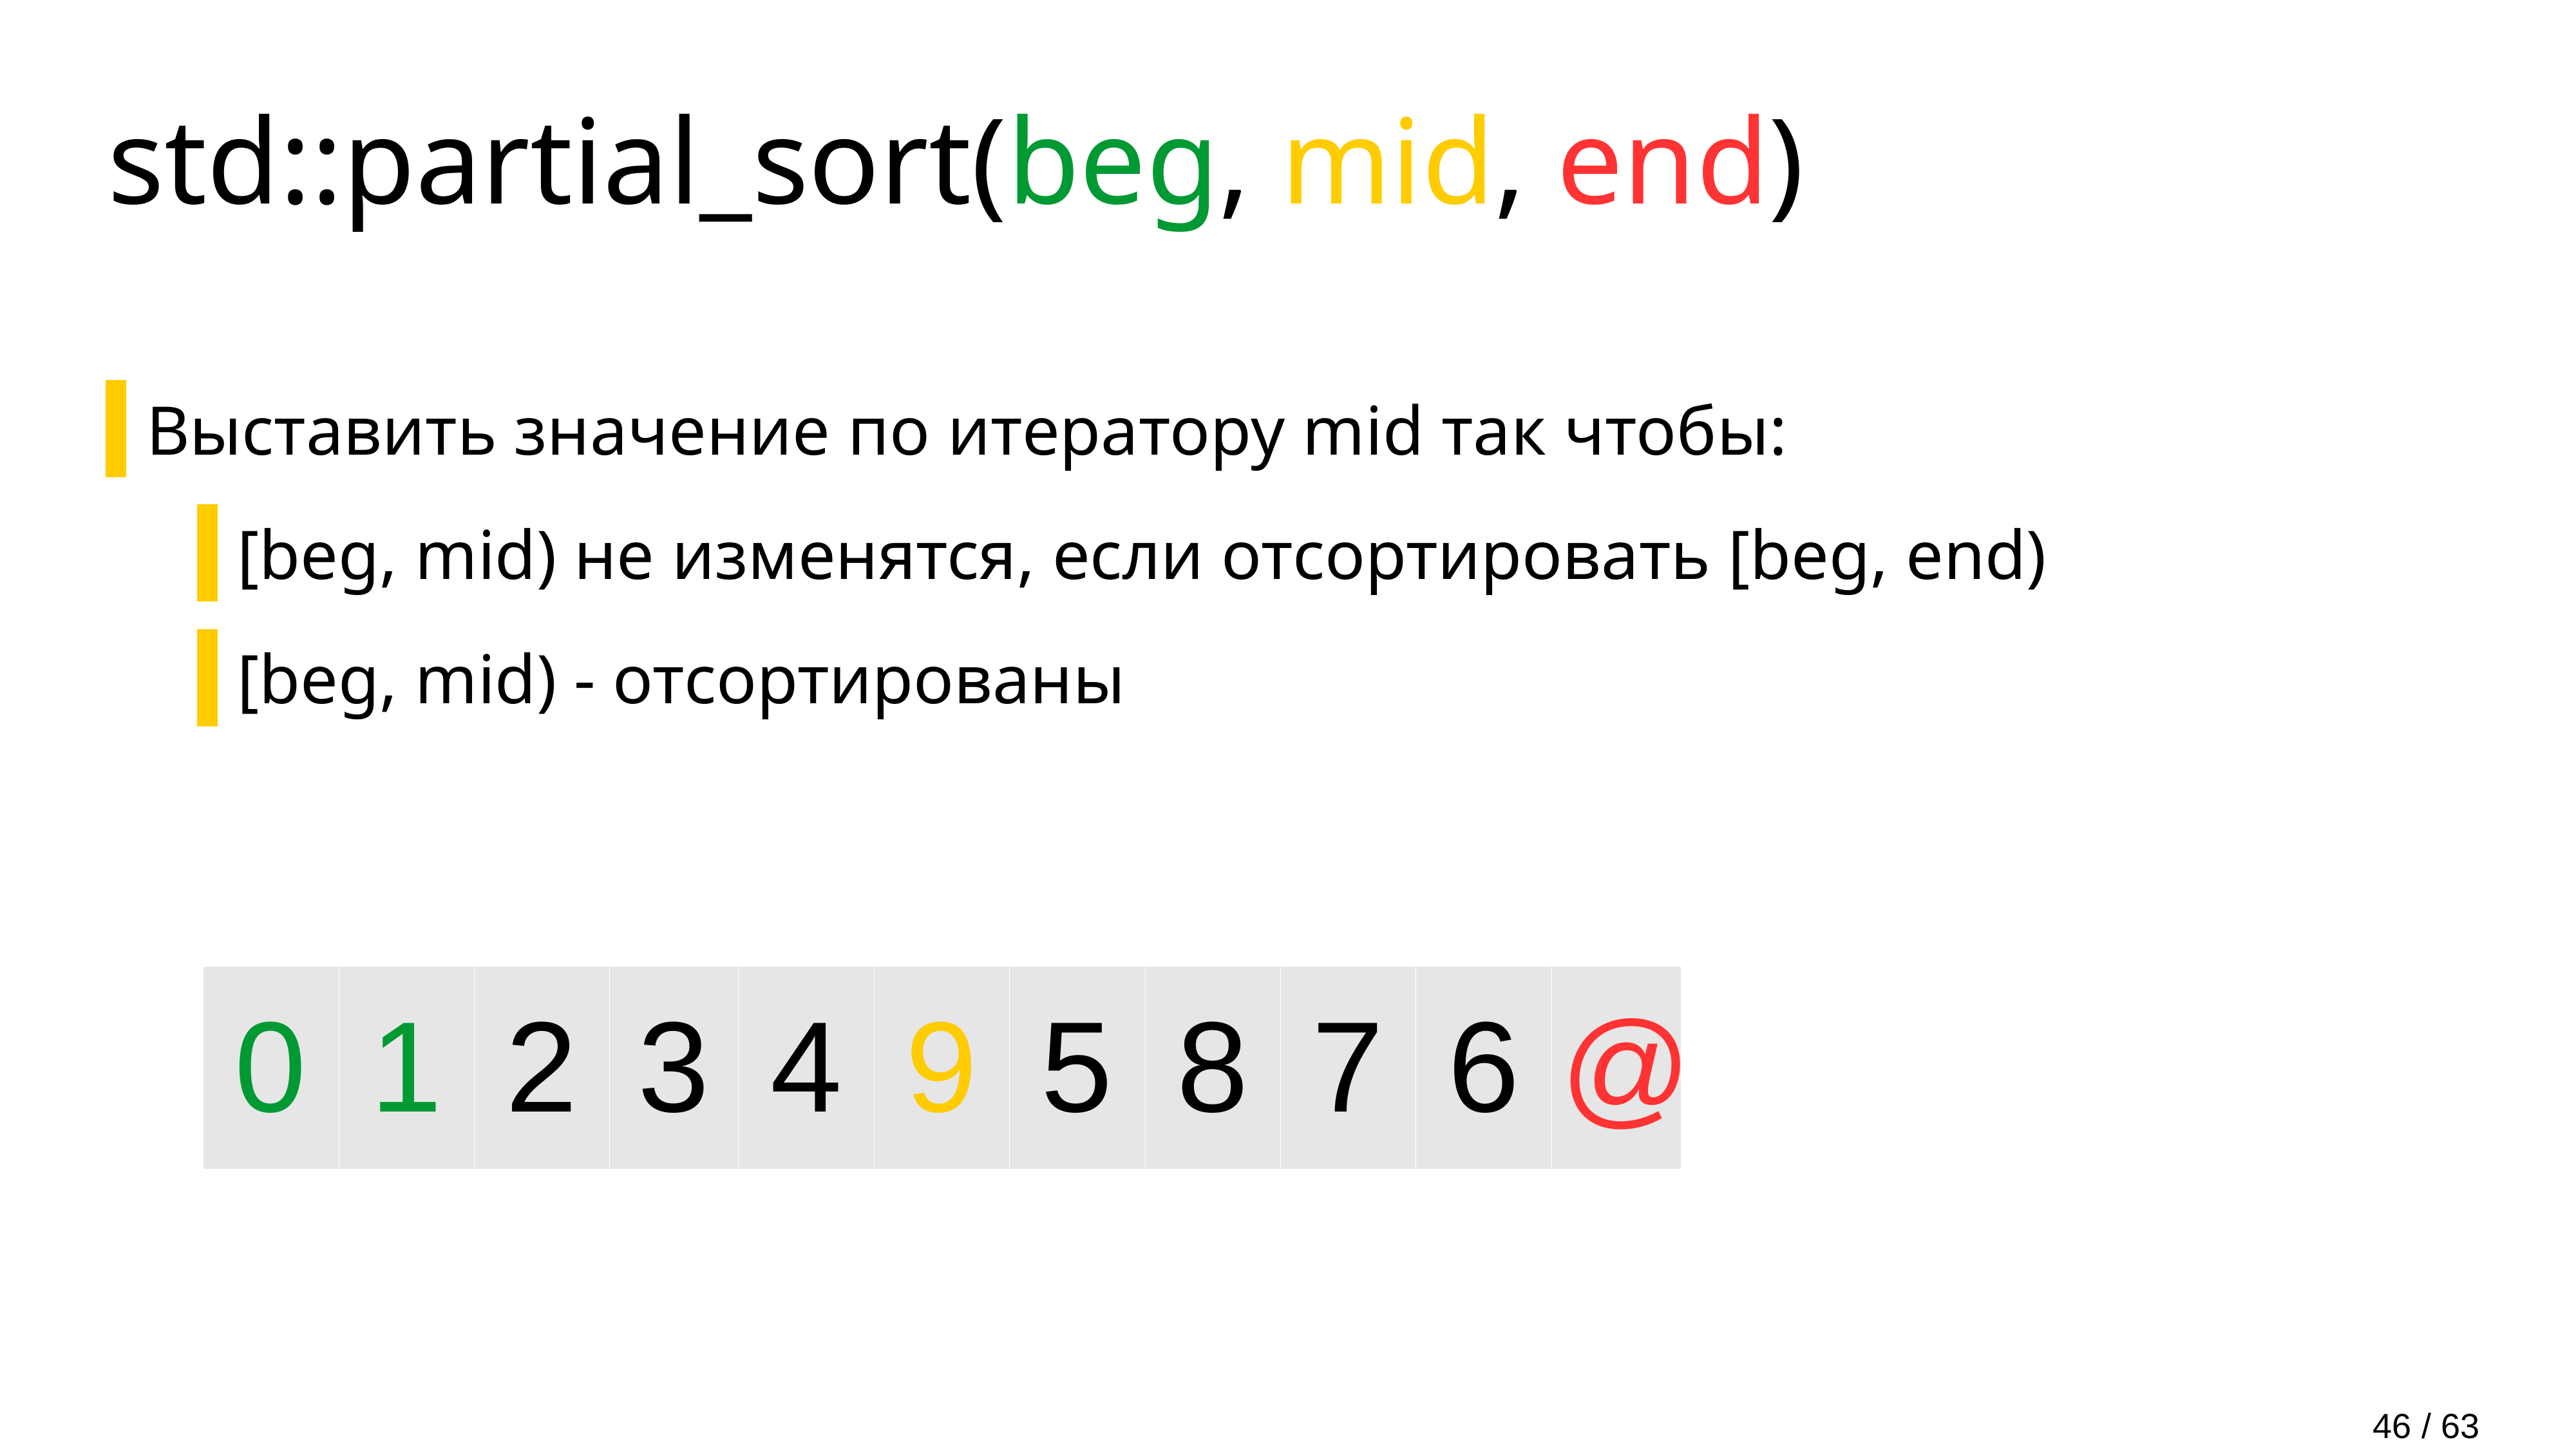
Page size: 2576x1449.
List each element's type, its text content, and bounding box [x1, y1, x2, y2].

text_box Выставить значение по итератору mid так чтобы: [beg, mid) не изменятся, если отсортировать [beg, end) [beg, mid) - отсортированы [96, 364, 2512, 1419]
title std::partial_sort(beg, mid, end) [108, 80, 2468, 242]
table_header 2 [475, 967, 609, 1169]
table_header 6 [1416, 967, 1551, 1169]
table_header 5 [1010, 967, 1145, 1169]
table_header 9 [875, 967, 1009, 1169]
text_box <number> / 63 [2363, 1402, 2576, 1449]
table_header 3 [610, 967, 738, 1169]
table_header @ [1552, 967, 1681, 1169]
table_header 0 [204, 967, 339, 1169]
table_header 8 [1146, 967, 1280, 1169]
table_header 1 [339, 967, 474, 1169]
table_header 7 [1281, 967, 1416, 1169]
table_header 4 [739, 967, 874, 1169]
